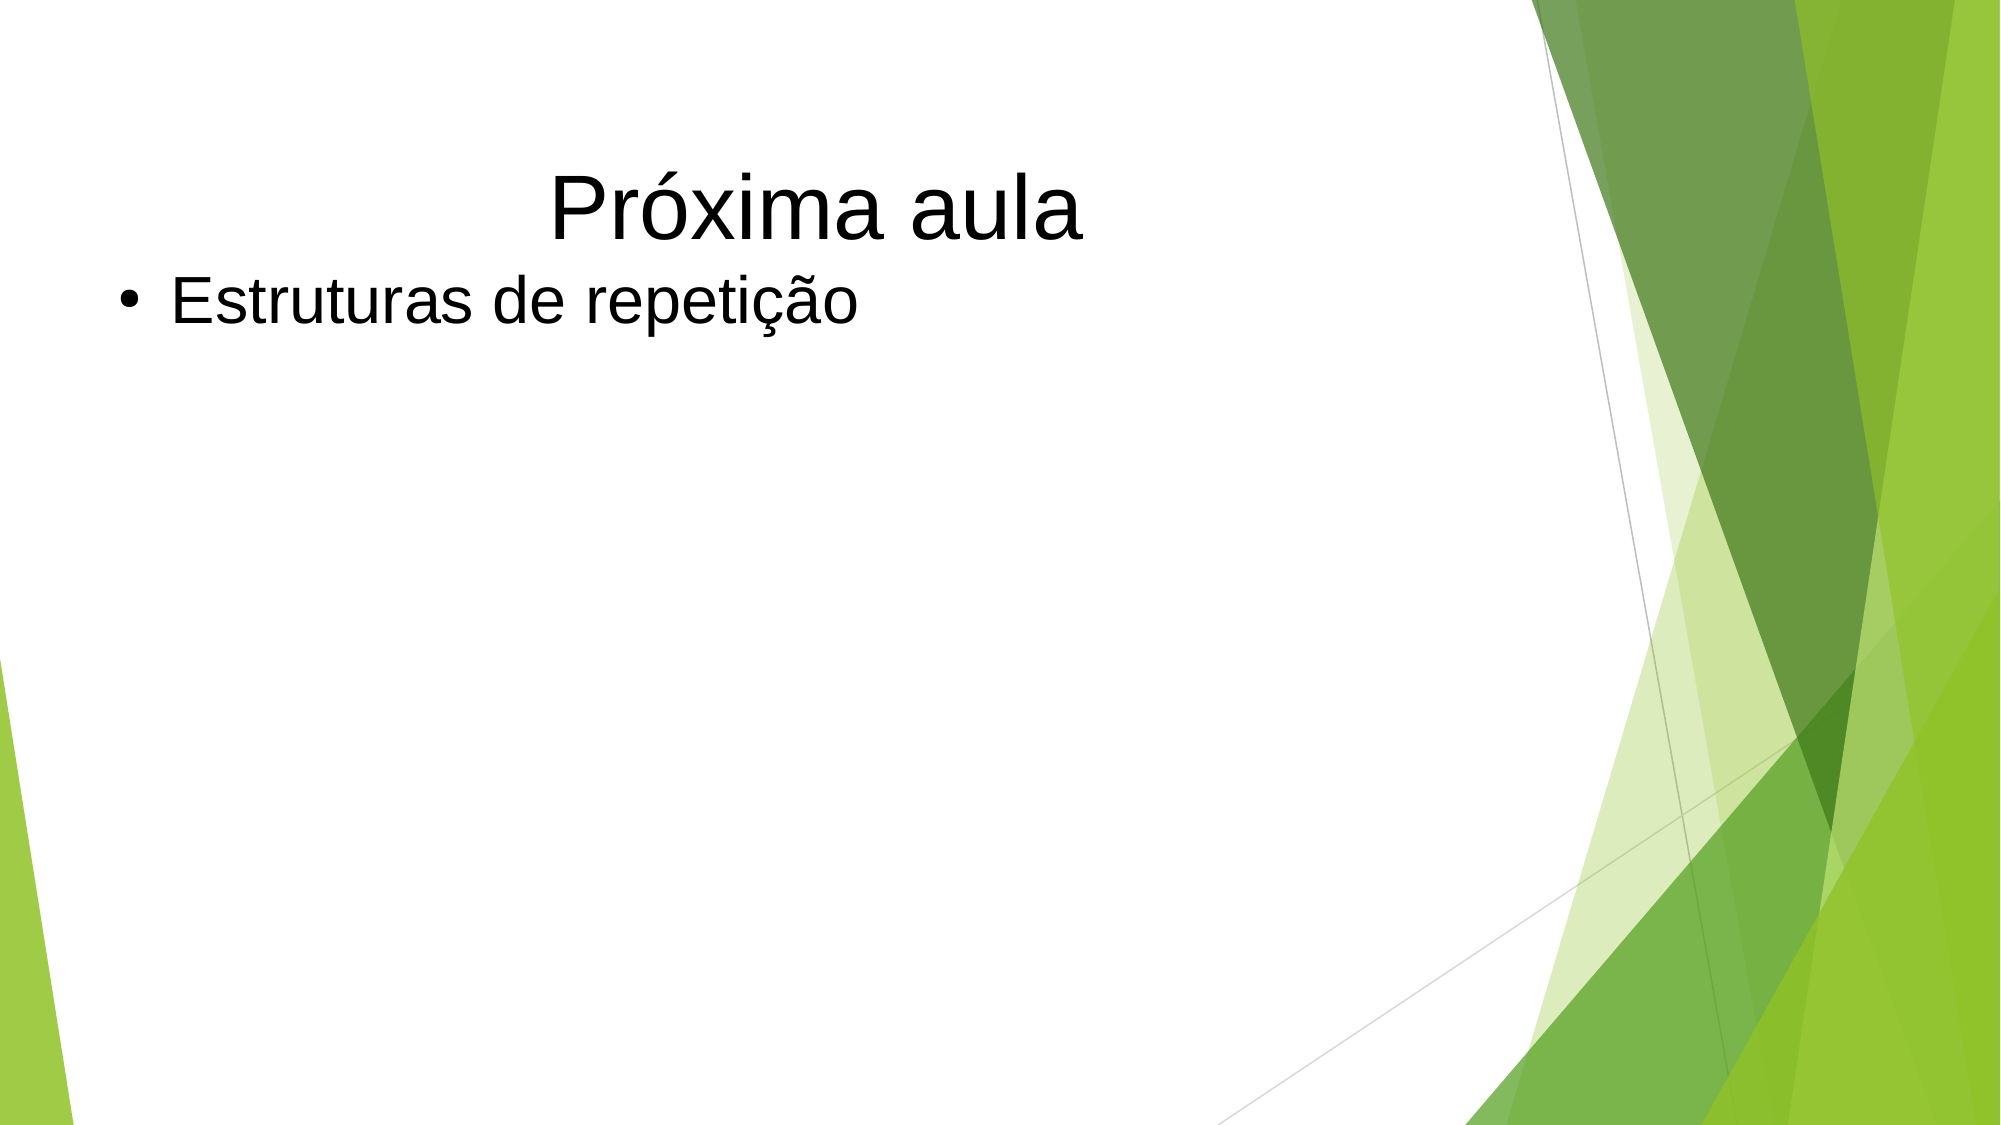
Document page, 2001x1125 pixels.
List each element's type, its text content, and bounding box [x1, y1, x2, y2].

title Próxima aula [111, 99, 1522, 263]
list Estruturas de repetição [99, 263, 1900, 916]
